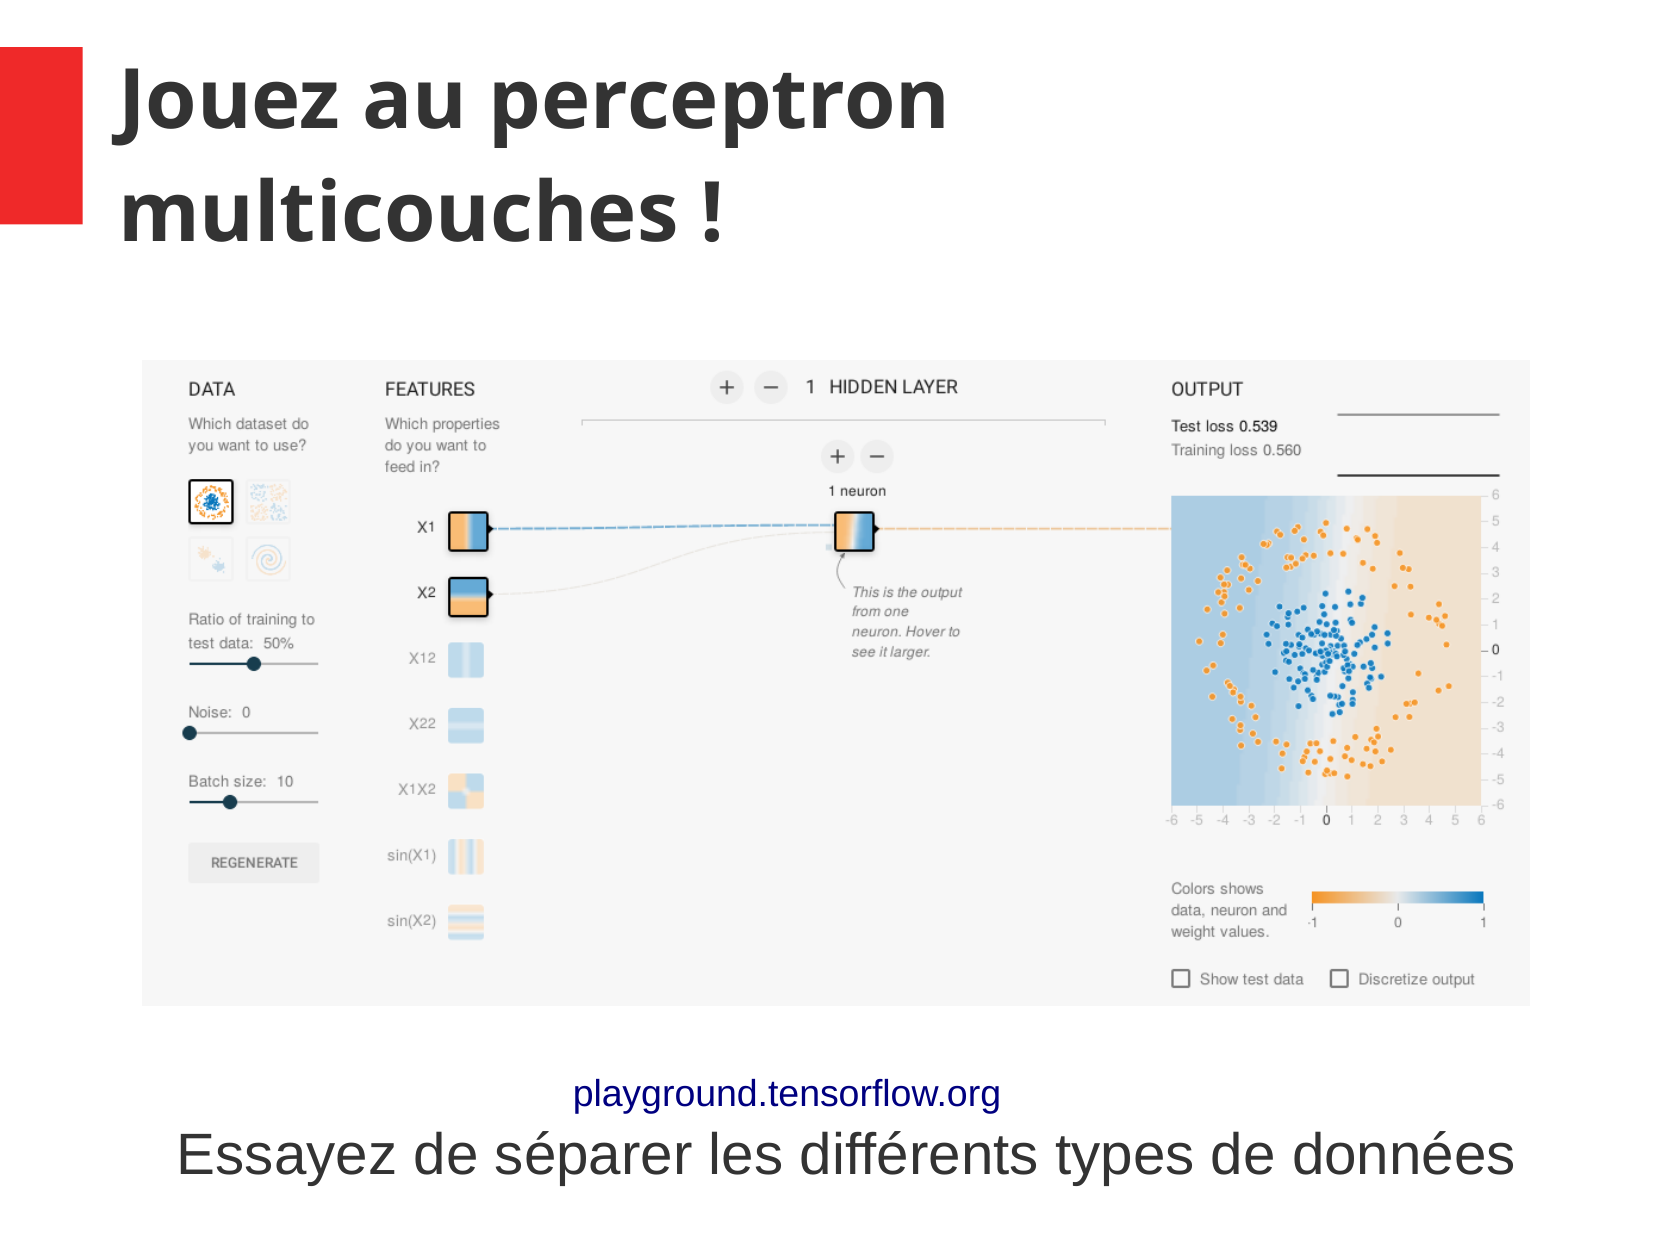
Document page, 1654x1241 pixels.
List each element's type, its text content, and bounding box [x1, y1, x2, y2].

text_box Essayez de séparer les différents types de données [106, 1122, 1548, 1202]
title Jouez au perceptron multicouches ! [118, 49, 1571, 257]
text_box playground.tensorflow.org [558, 1065, 1016, 1123]
picture [142, 360, 1530, 1006]
